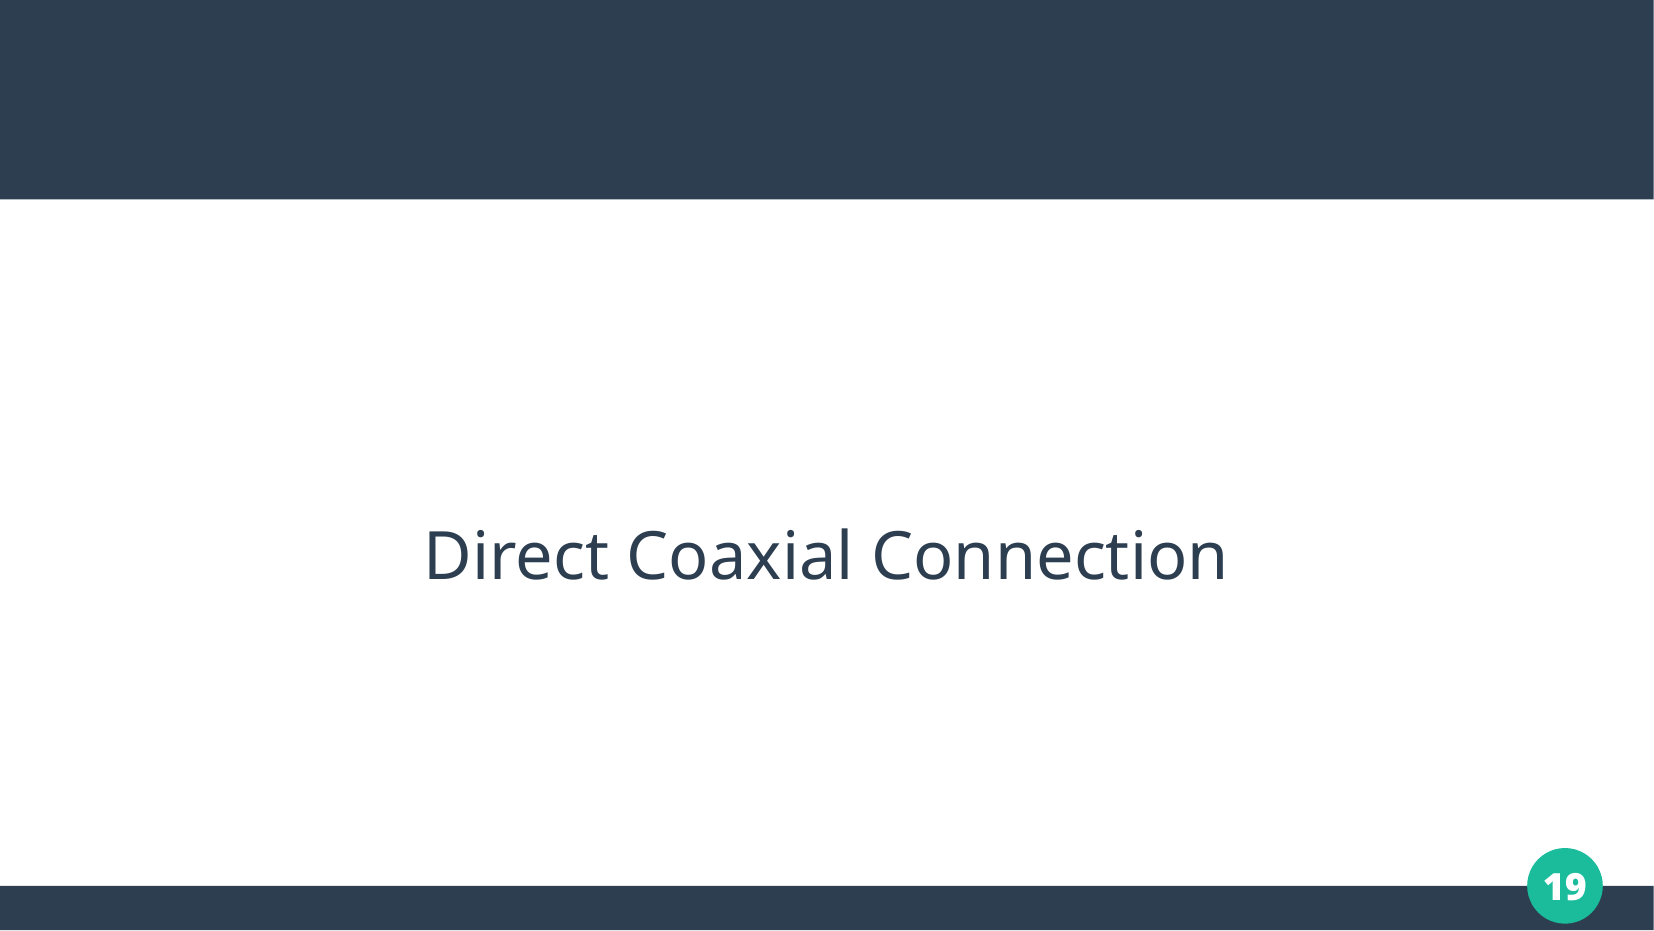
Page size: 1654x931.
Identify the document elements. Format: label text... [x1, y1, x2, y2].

subtitle Direct Coaxial Connection [59, 243, 1595, 864]
